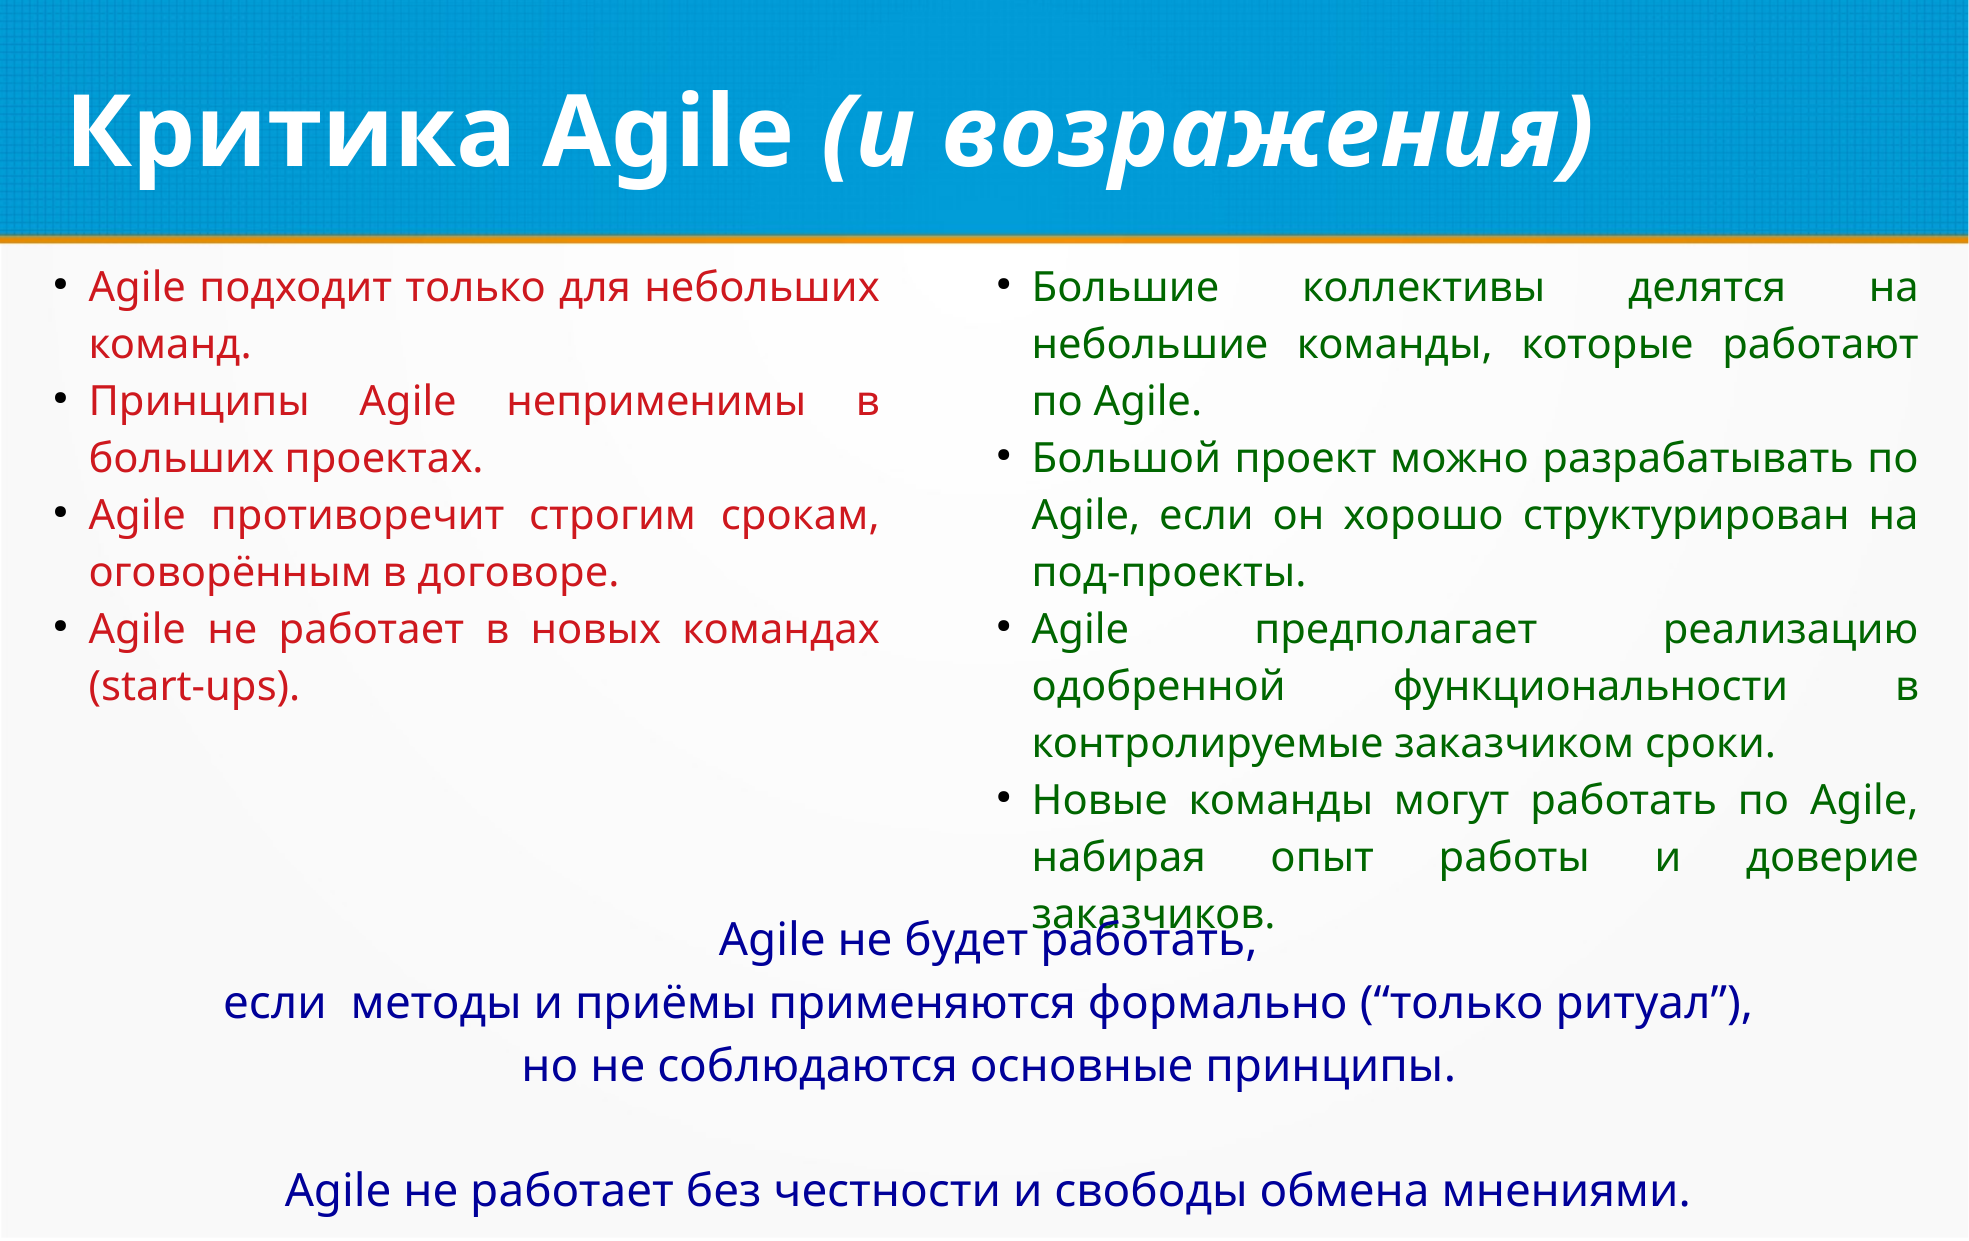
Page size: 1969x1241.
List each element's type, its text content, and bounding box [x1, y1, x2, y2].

text_box Agile подходит только для небольших команд. Принципы Agile неприменимы в больших проектах. Agile противоречит строгим срокам, оговорённым в договоре. Agile не работает в новых командах (start-ups). [47, 250, 953, 905]
text_box Agile не будет работать, если методы и приёмы применяются формально (“только ритуал”), но не соблюдаются основные принципы. Agile не работает без честности и свободы обмена мнениями. [46, 905, 1931, 1221]
text_box Большие коллективы делятся на небольшие команды, которые работают по Agile. Большой проект можно разрабатывать по Agile, если он хорошо структурирован на под-проекты. Agile предполагает реализацию одобренной функциональности в контролируемые заказчиком сроки. Новые команды могут работать по Agile, набирая опыт работы и доверие заказчиков. [990, 250, 1925, 869]
picture [0, 233, 1969, 1241]
text_box Критика Agile (и возражения) [59, 55, 1902, 200]
